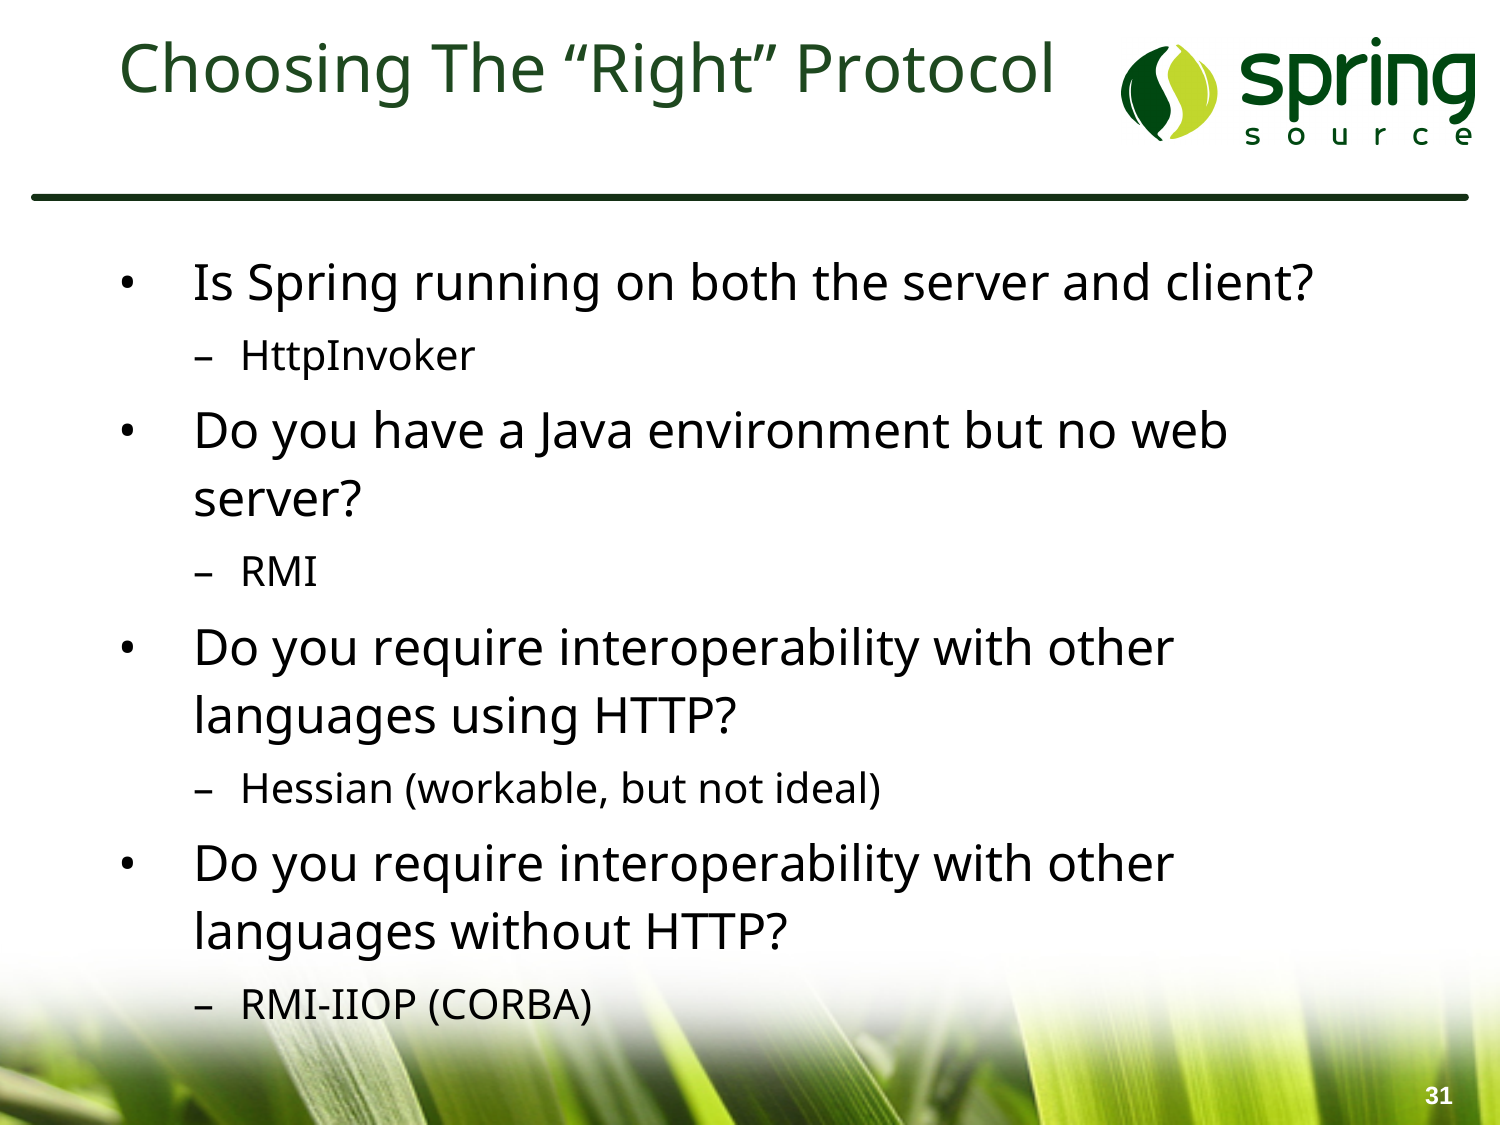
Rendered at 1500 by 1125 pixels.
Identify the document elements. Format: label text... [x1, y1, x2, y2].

title Choosing The “Right” Protocol [103, 13, 1136, 191]
picture [1136, 37, 1475, 145]
list Is Spring running on both the server and client? HttpInvoker Do you have a Java environment but no web server? RMI Do you require interoperability with other languages using HTTP? Hessian (workable, but not ideal) Do you require interoperability with other languages without HTTP? RMI-IIOP (CORBA) [103, 239, 1394, 1023]
picture [0, 944, 1500, 1125]
